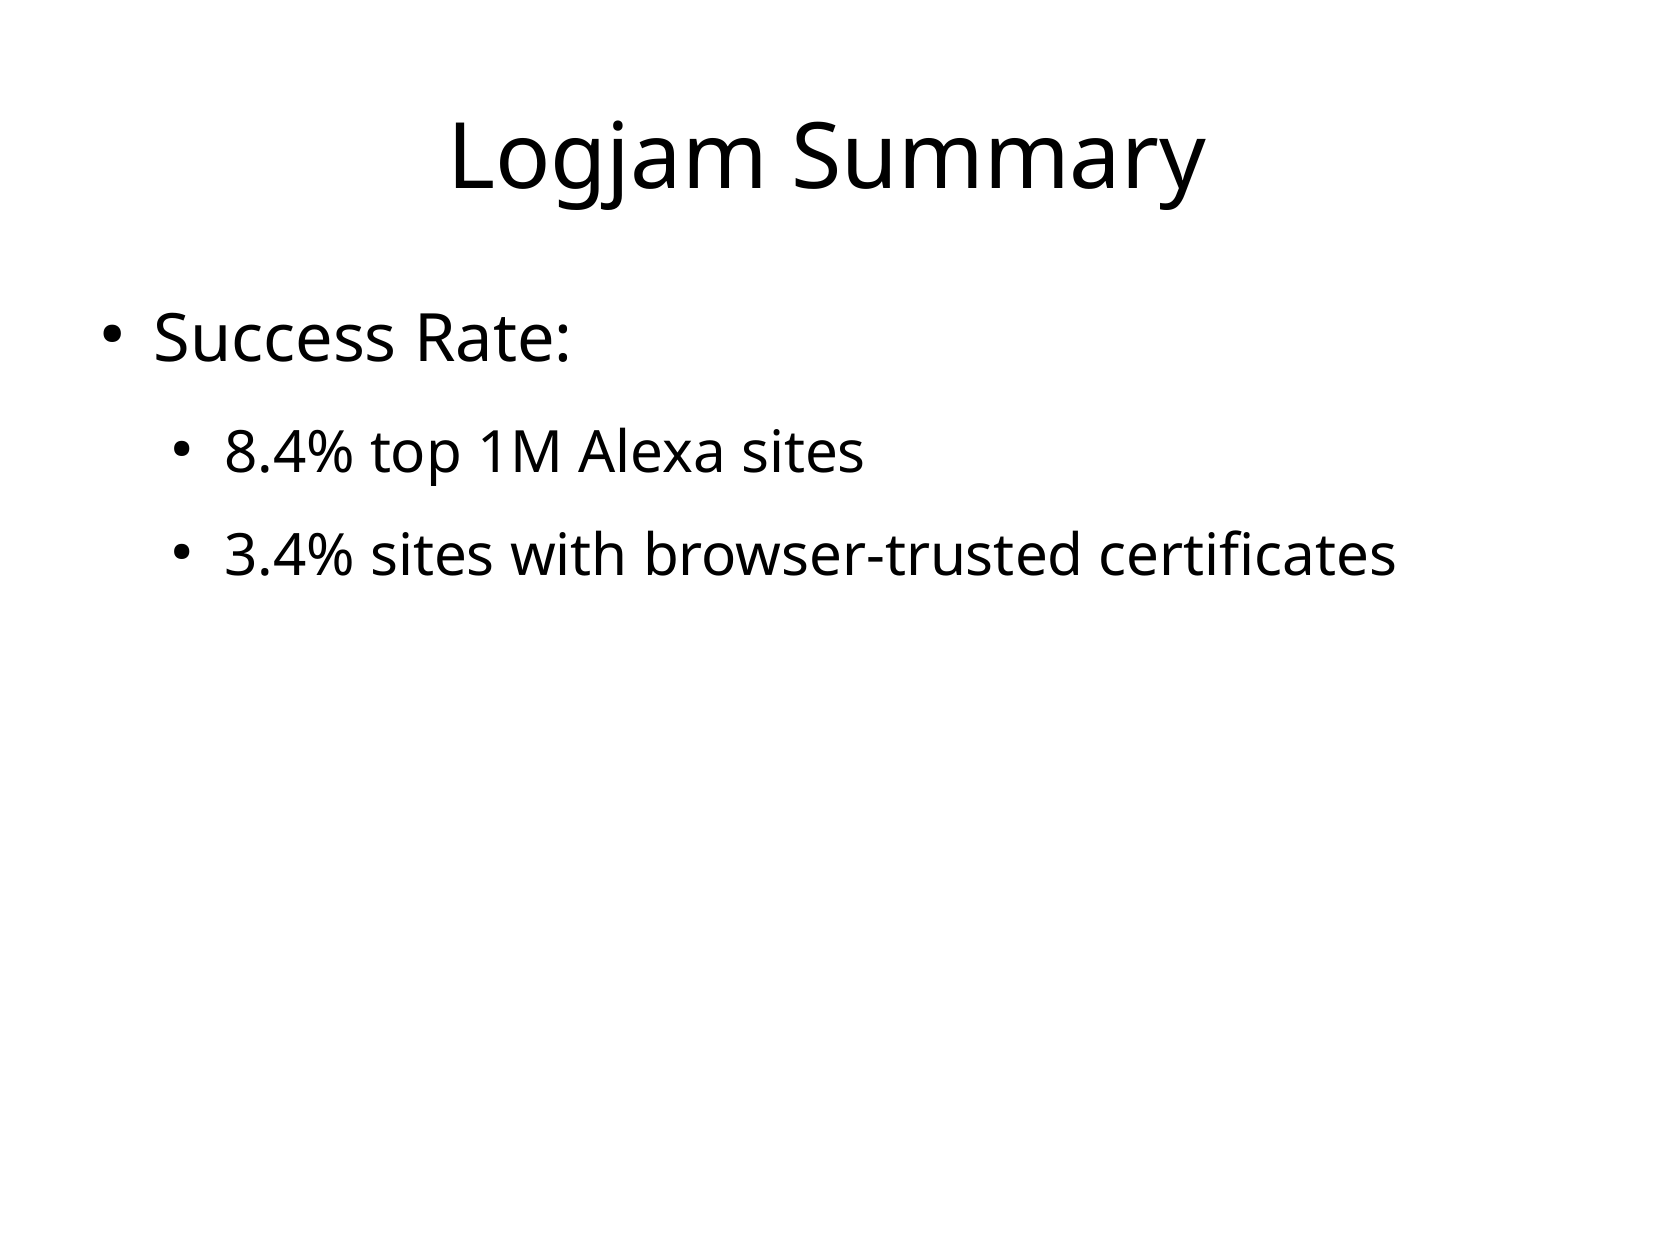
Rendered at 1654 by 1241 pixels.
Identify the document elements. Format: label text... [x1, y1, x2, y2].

list Success Rate: 8.4% top 1M Alexa sites 3.4% sites with browser-trusted certificates [82, 290, 1571, 1109]
title Logjam Summary [82, 49, 1571, 257]
